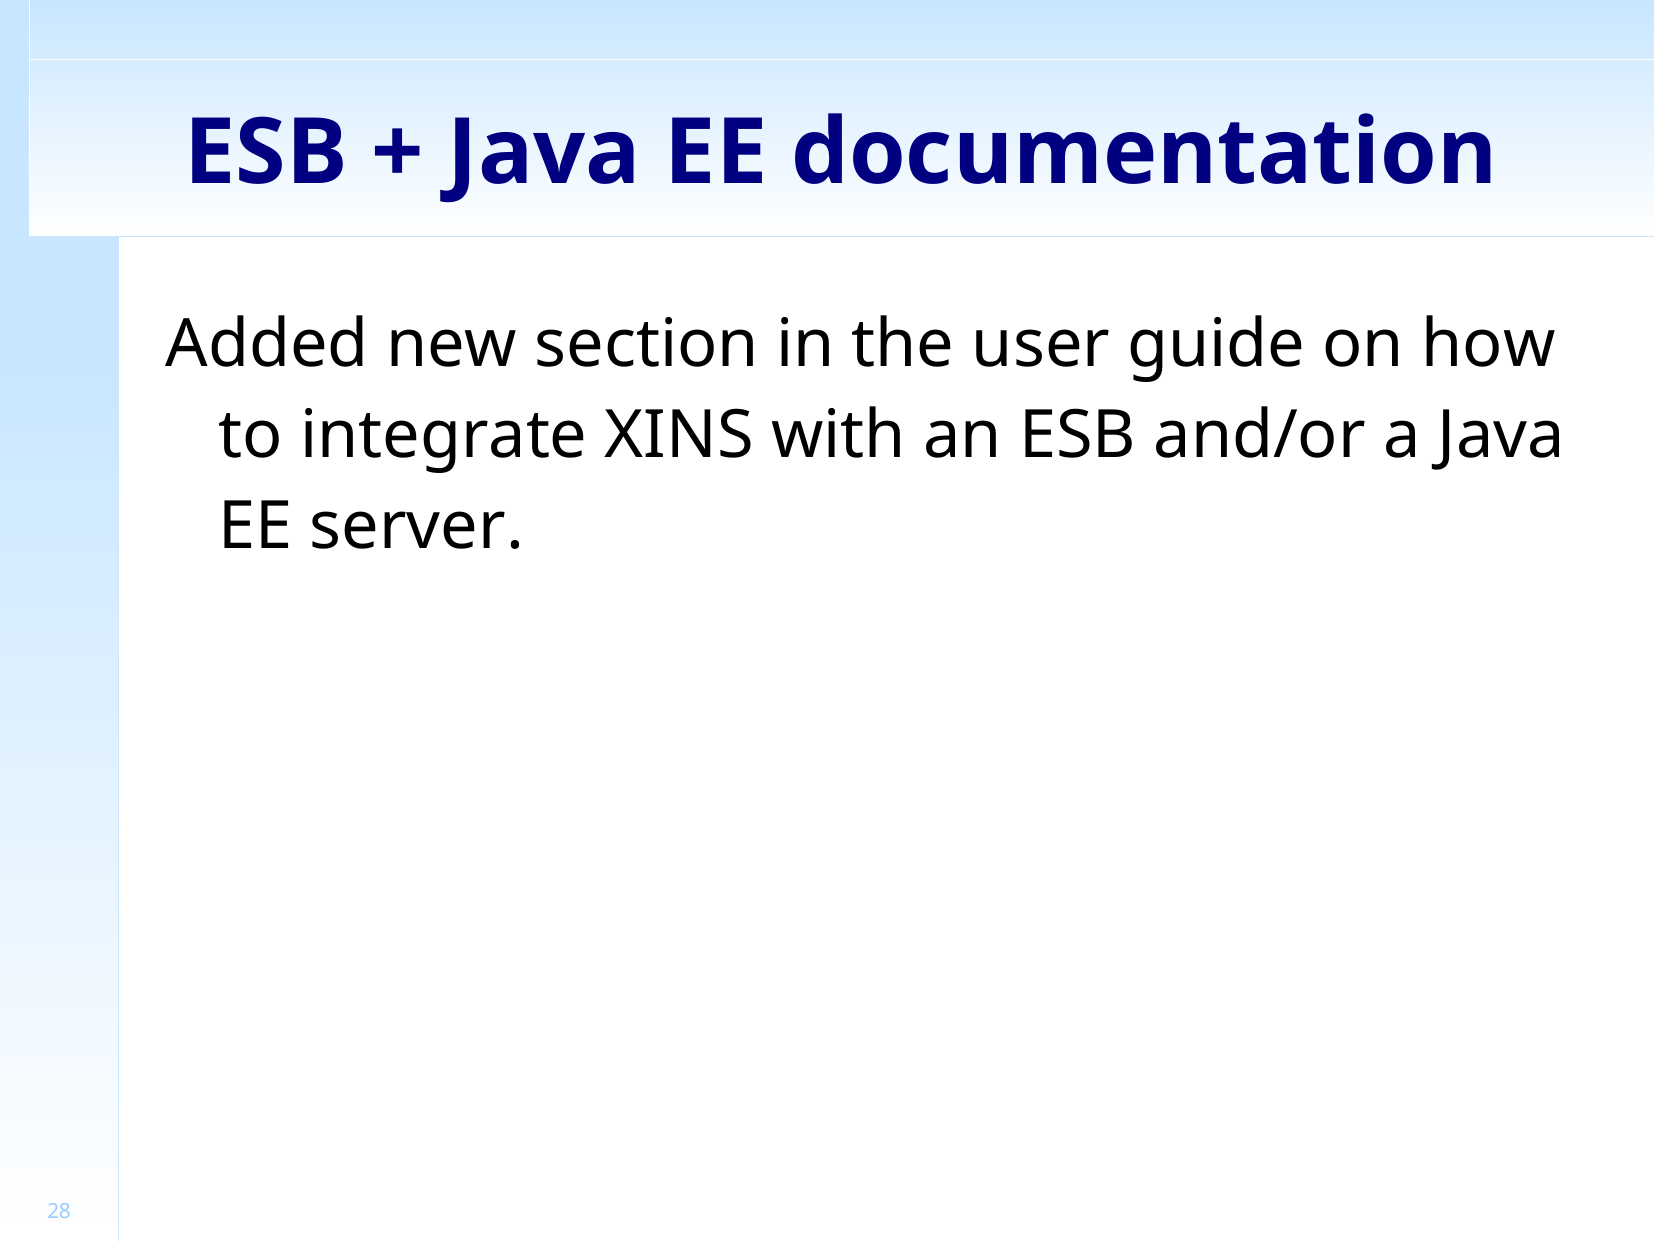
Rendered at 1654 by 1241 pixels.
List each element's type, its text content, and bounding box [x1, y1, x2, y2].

title ESB + Java EE documentation [29, 59, 1654, 237]
list Added new section in the user guide on how to integrate XINS with an ESB and/or a Java EE server. [147, 295, 1625, 1182]
